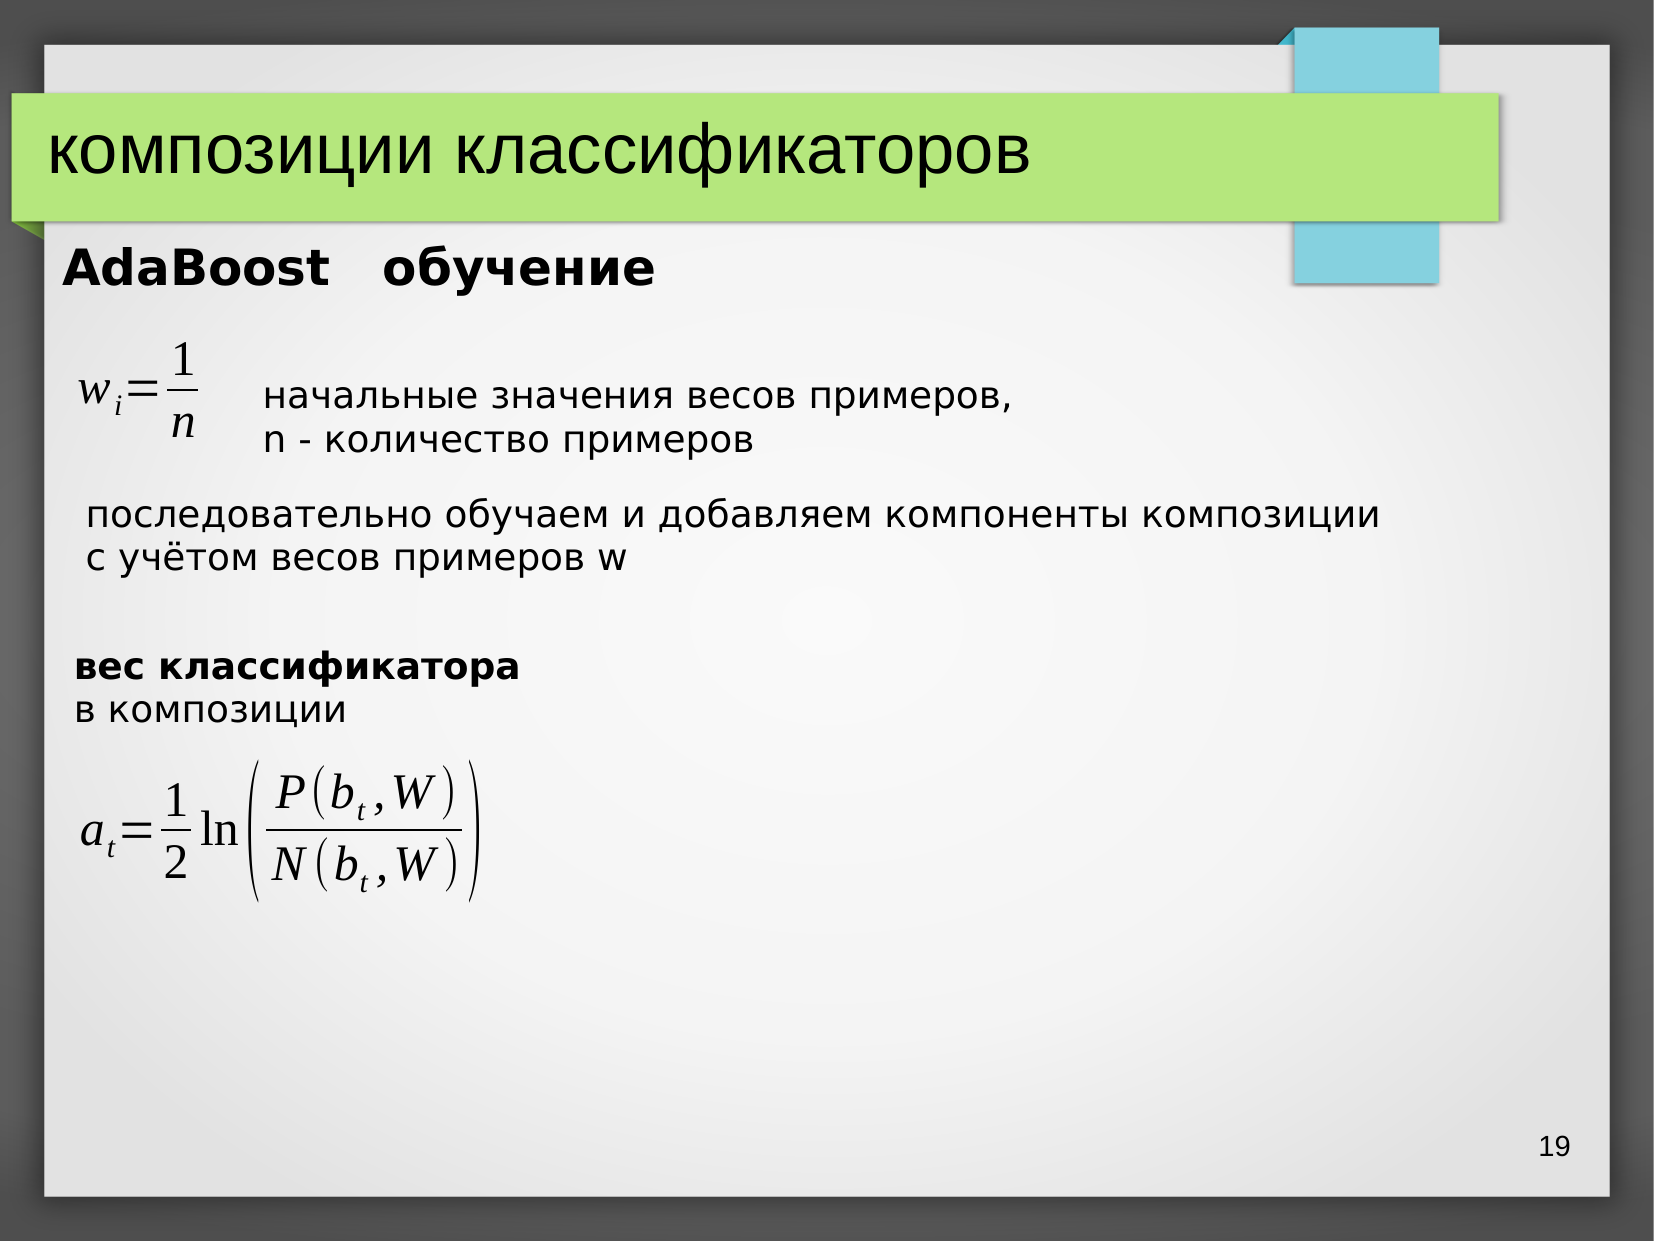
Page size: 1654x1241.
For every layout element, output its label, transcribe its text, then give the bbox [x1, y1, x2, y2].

text_box последовательно обучаем и добавляем компоненты композиции с учётом весов примеров w [70, 484, 1406, 587]
picture [0, 0, 1654, 1241]
text_box AdaBoost обучение [47, 231, 768, 305]
title композиции классификаторов [47, 109, 1501, 189]
text_box начальные значения весов примеров, n - количество примеров [248, 366, 1072, 469]
chart [70, 330, 207, 449]
chart [73, 755, 490, 906]
text_box вес классификатора в композиции [59, 637, 544, 745]
